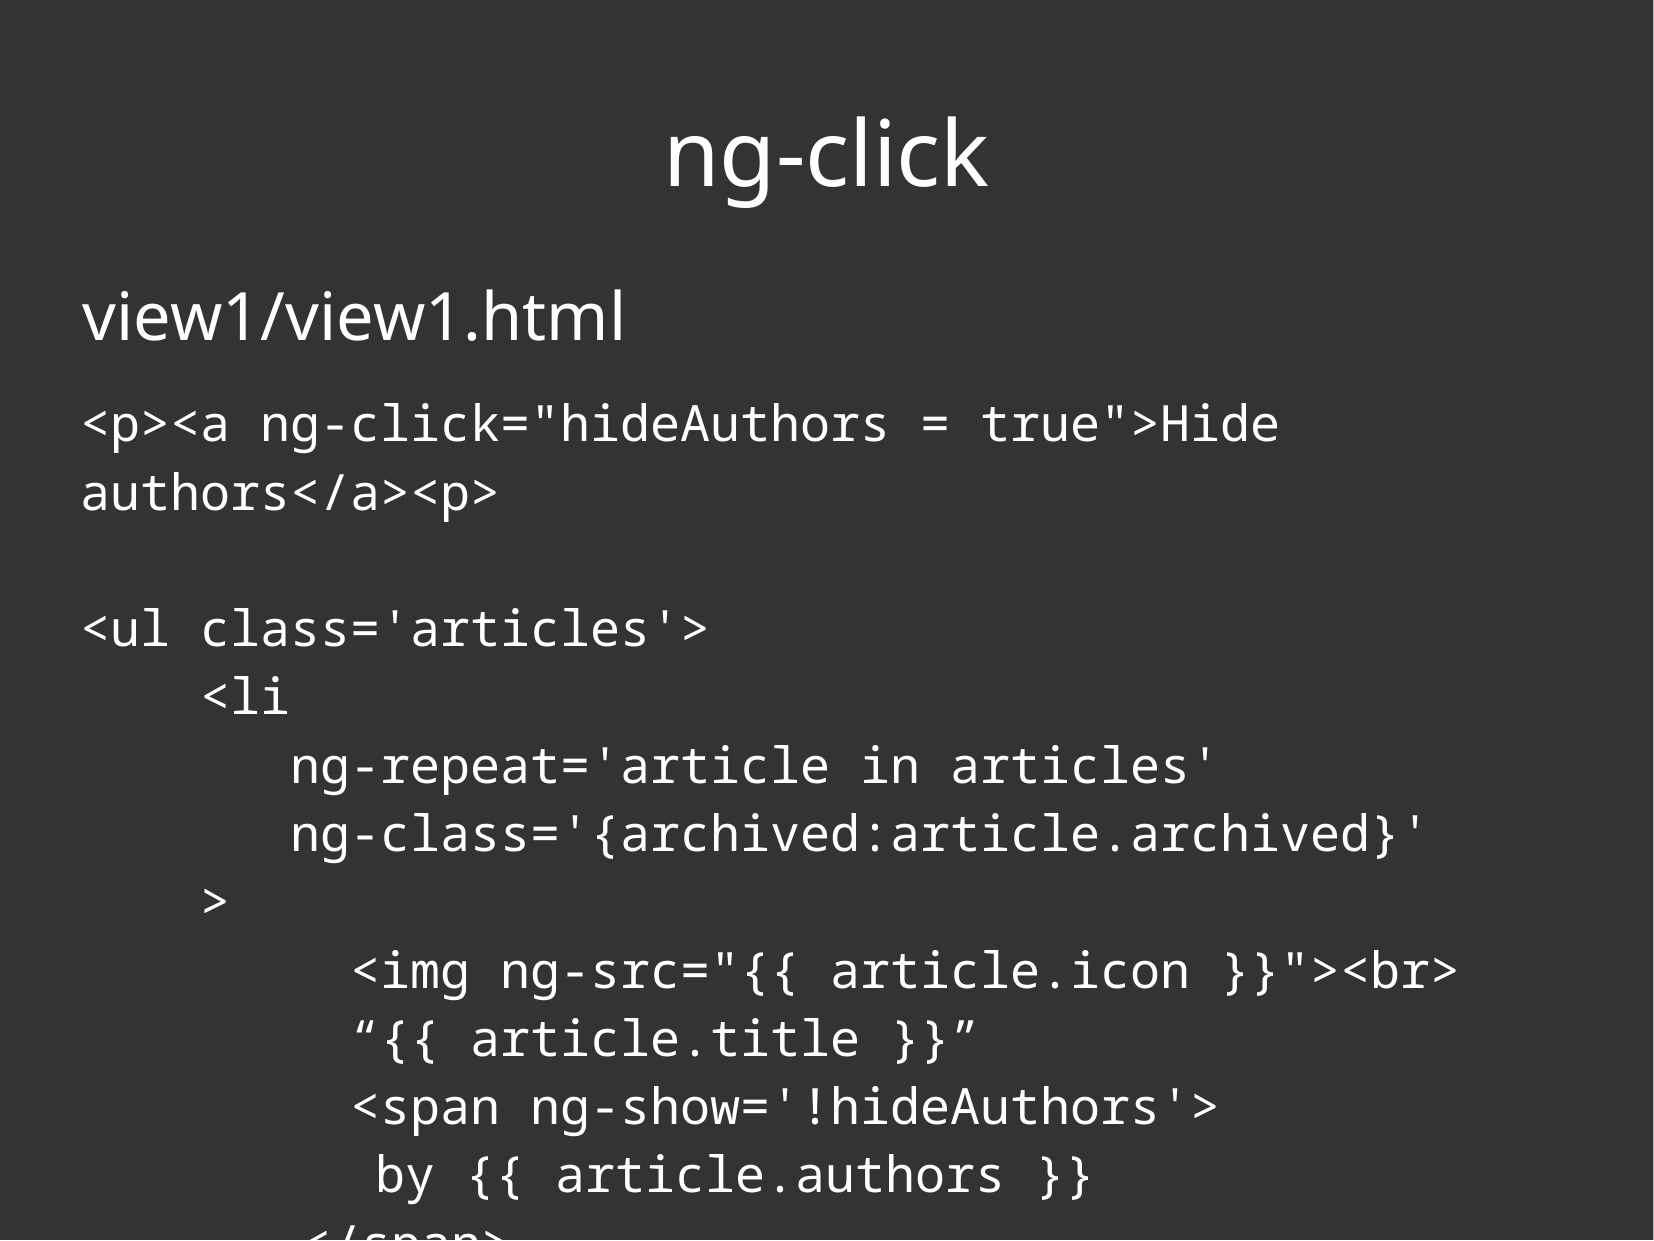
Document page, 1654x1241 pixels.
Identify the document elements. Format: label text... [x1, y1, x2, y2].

text_box <p><a ng-click="hideAuthors = true">Hide authors</a><p> <ul class='articles'> <li ng-repeat='article in articles' ng-class='{archived:article.archived}' > <img ng-src="{{ article.icon }}"><br> “{{ article.title }}” <span ng-show='!hideAuthors'> by {{ article.authors }} </span> </li> </ul> [65, 381, 1554, 1097]
title view1/view1.html [82, 242, 1572, 387]
title ng-click [82, 47, 1571, 242]
